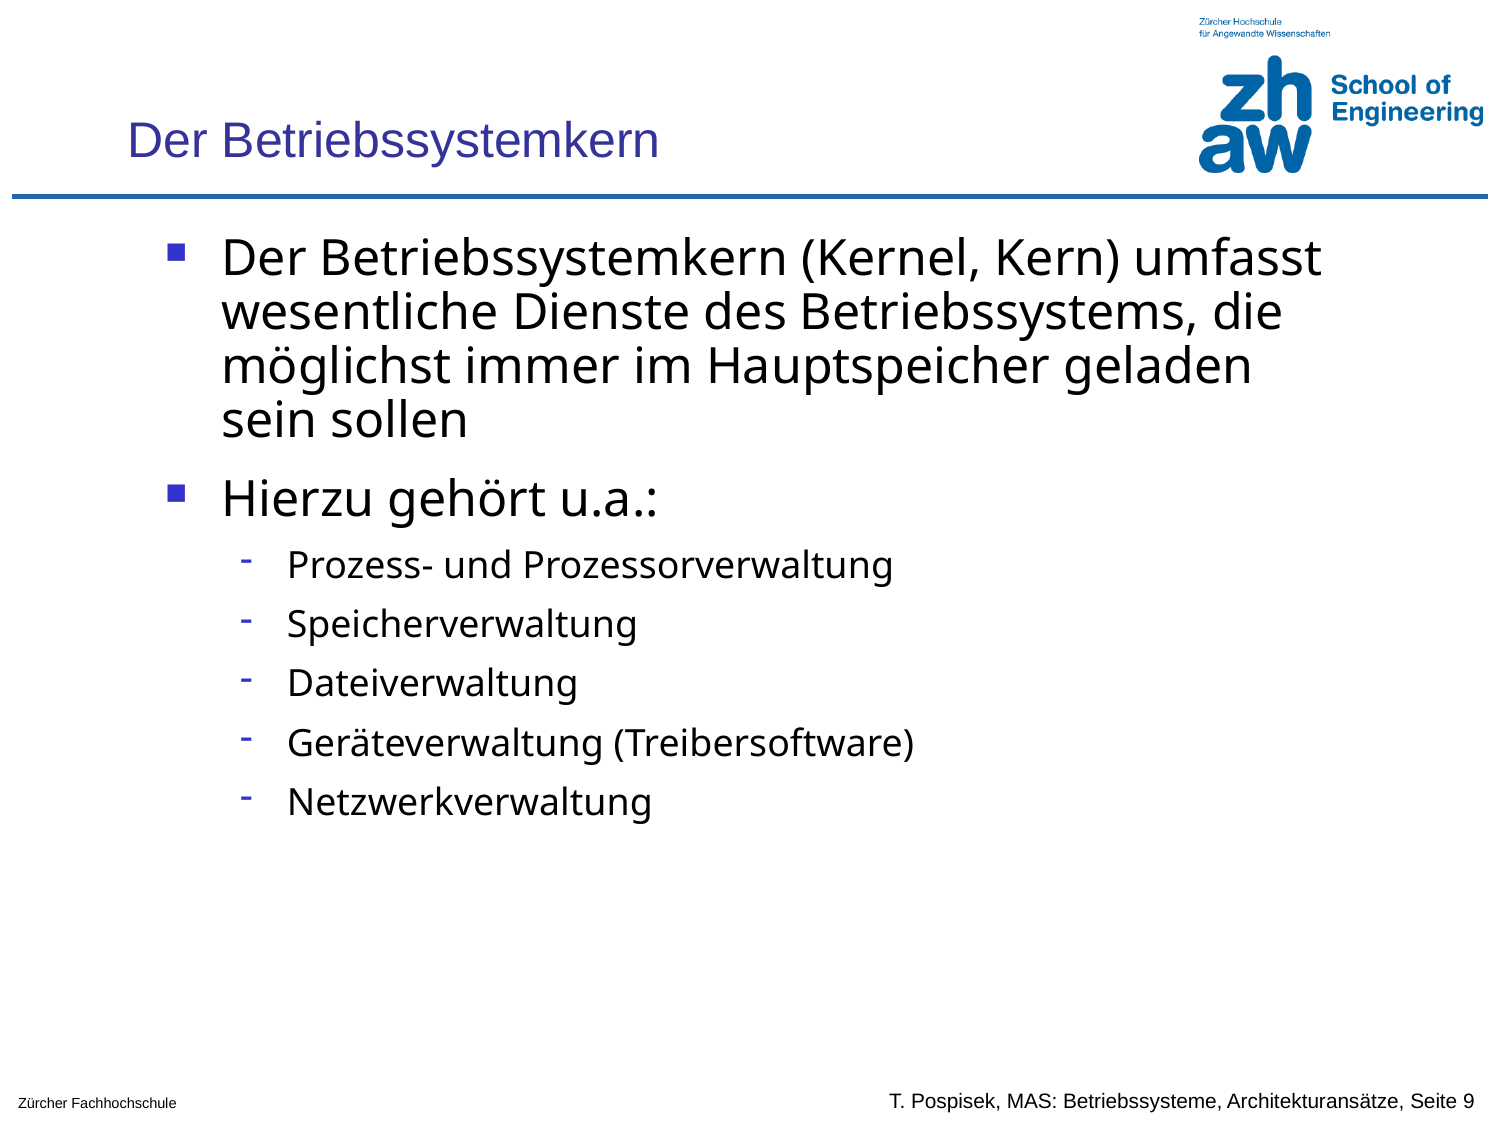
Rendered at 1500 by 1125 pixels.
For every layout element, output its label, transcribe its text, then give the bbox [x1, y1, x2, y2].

picture [1199, 18, 1483, 173]
title Der Betriebssystemkern [112, 50, 1391, 175]
list Der Betriebssystemkern (Kernel, Kern) umfasst wesentliche Dienste des Betriebssystems, die möglichst immer im Hauptspeicher geladen sein sollen Hierzu gehört u.a.: Prozess- und Prozessorverwaltung Speicherverwaltung Dateiverwaltung Geräteverwaltung (Treibersoftware) Netzwerkverwaltung [150, 224, 1375, 900]
